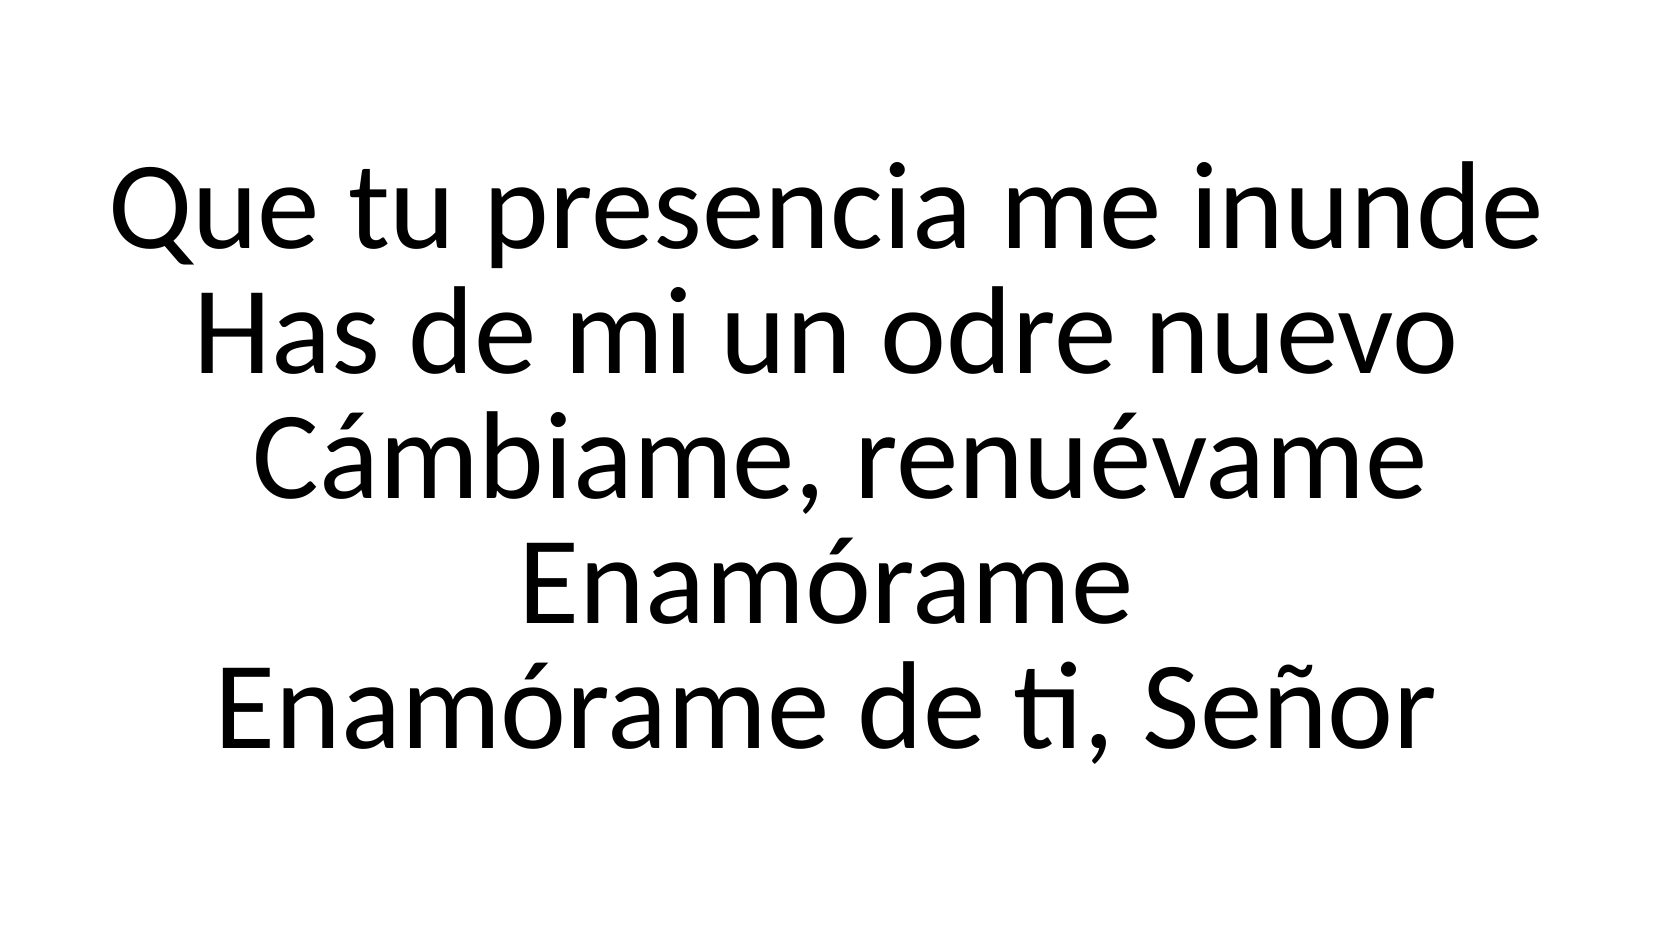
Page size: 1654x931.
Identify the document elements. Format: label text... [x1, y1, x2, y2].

title Que tu presencia me inunde Has de mi un odre nuevo Cámbiame, renuévame Enamórame Enamórame de ti, Señor [0, 0, 1654, 931]
